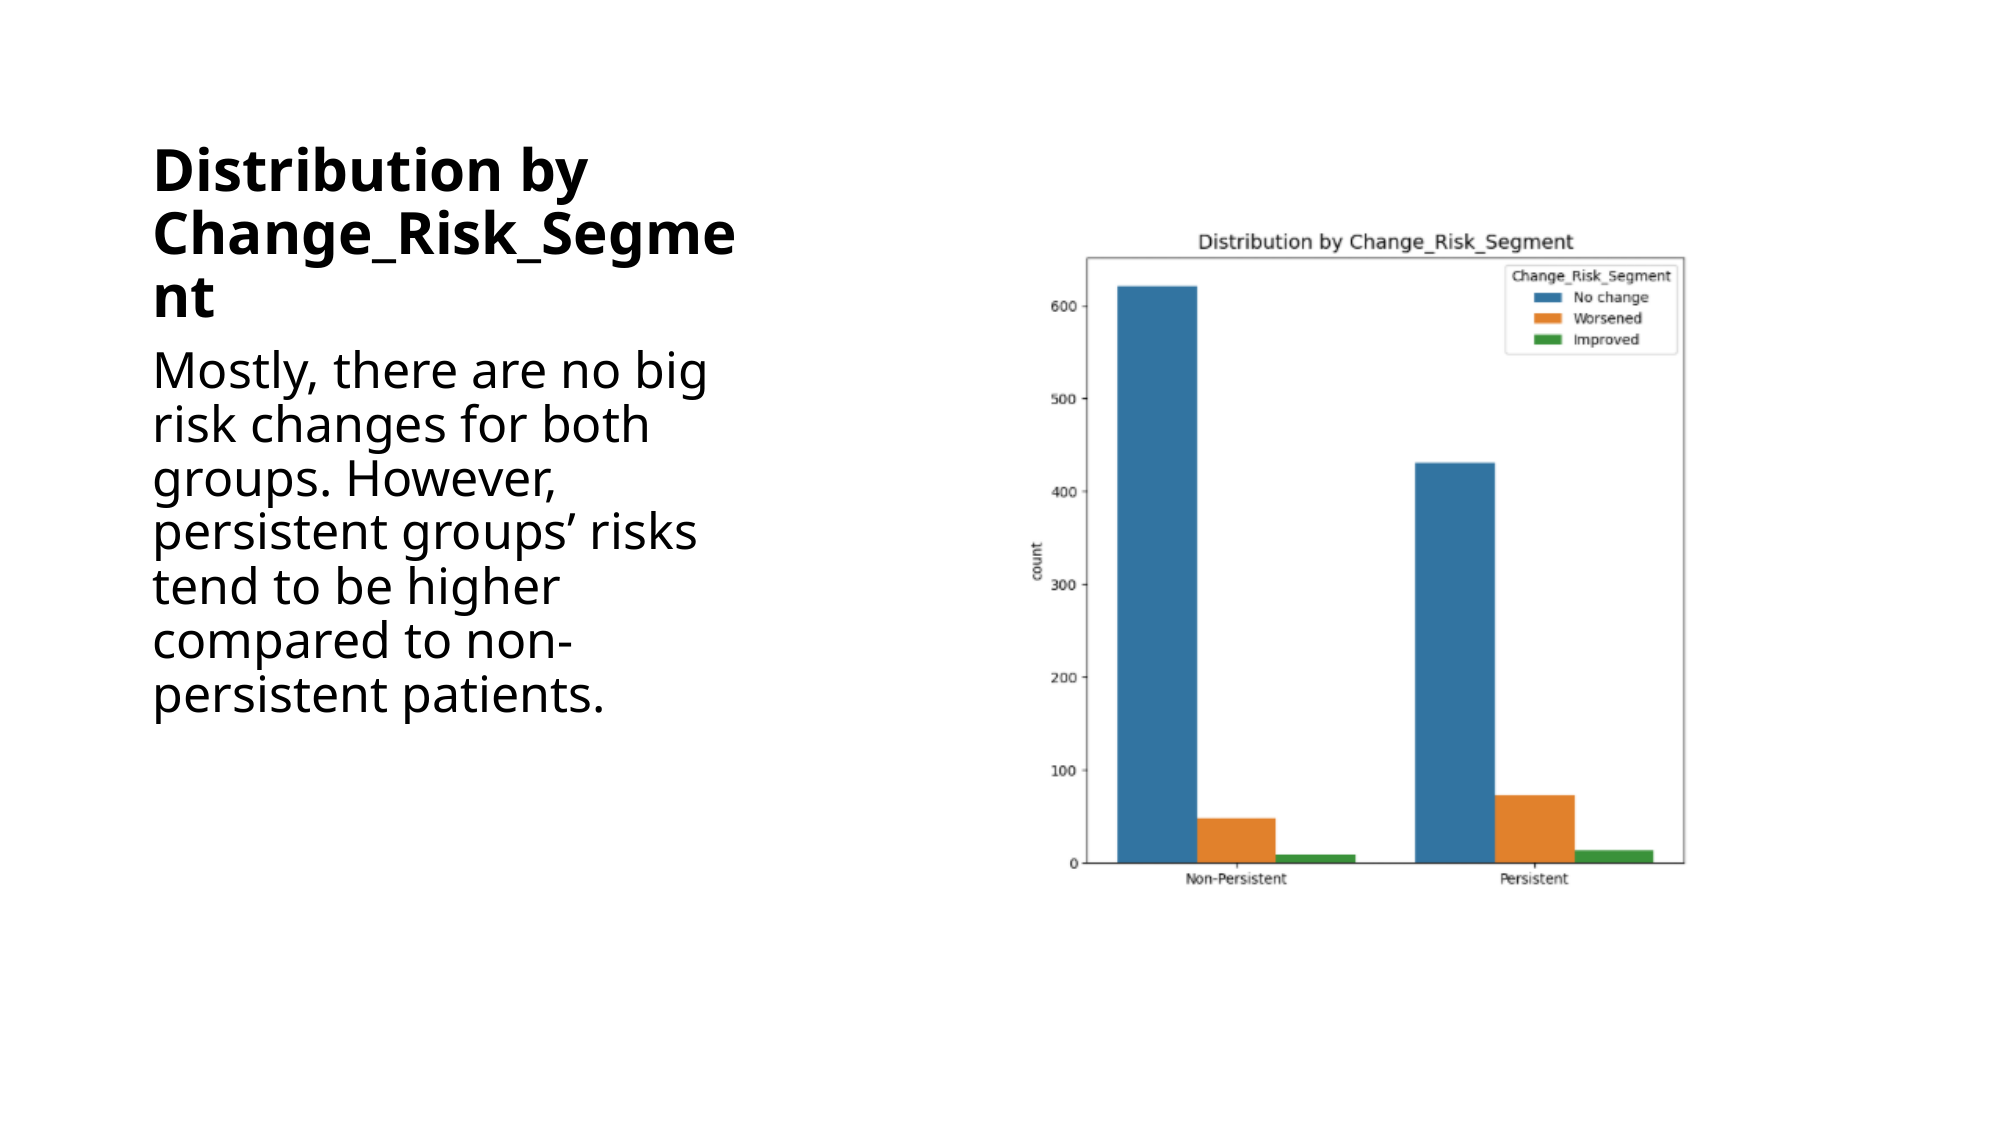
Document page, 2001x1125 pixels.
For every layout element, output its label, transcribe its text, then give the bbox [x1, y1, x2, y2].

list Mostly, there are no big risk changes for both groups. However, persistent groups’ risks tend to be higher compared to non-persistent patients. [137, 337, 783, 963]
picture [1022, 229, 1691, 894]
title Distribution by Change_Risk_Segment [137, 75, 783, 337]
